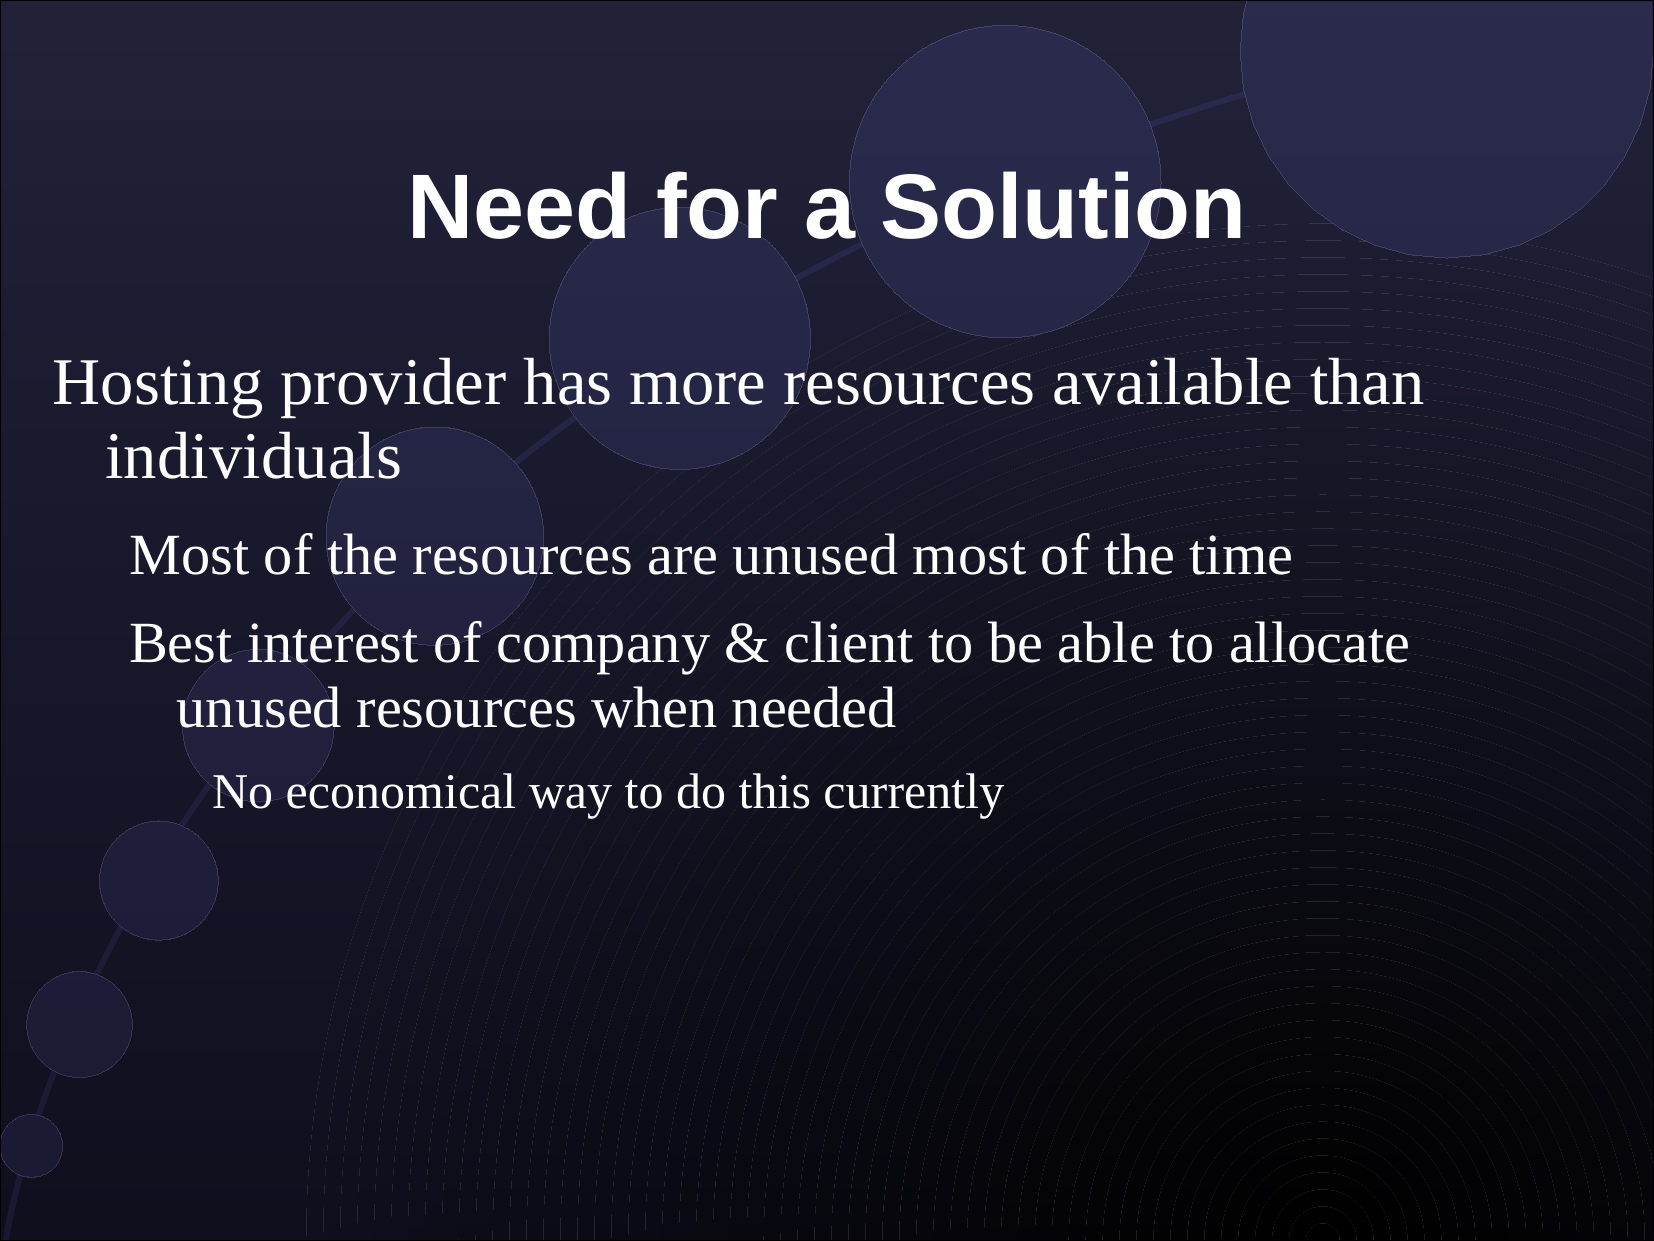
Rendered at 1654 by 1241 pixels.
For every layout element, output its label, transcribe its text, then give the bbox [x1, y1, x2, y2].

list Hosting provider has more resources available than individuals Most of the resources are unused most of the time Best interest of company & client to be able to allocate unused resources when needed No economical way to do this currently [34, 345, 1447, 1127]
title Need for a Solution [121, 102, 1534, 311]
